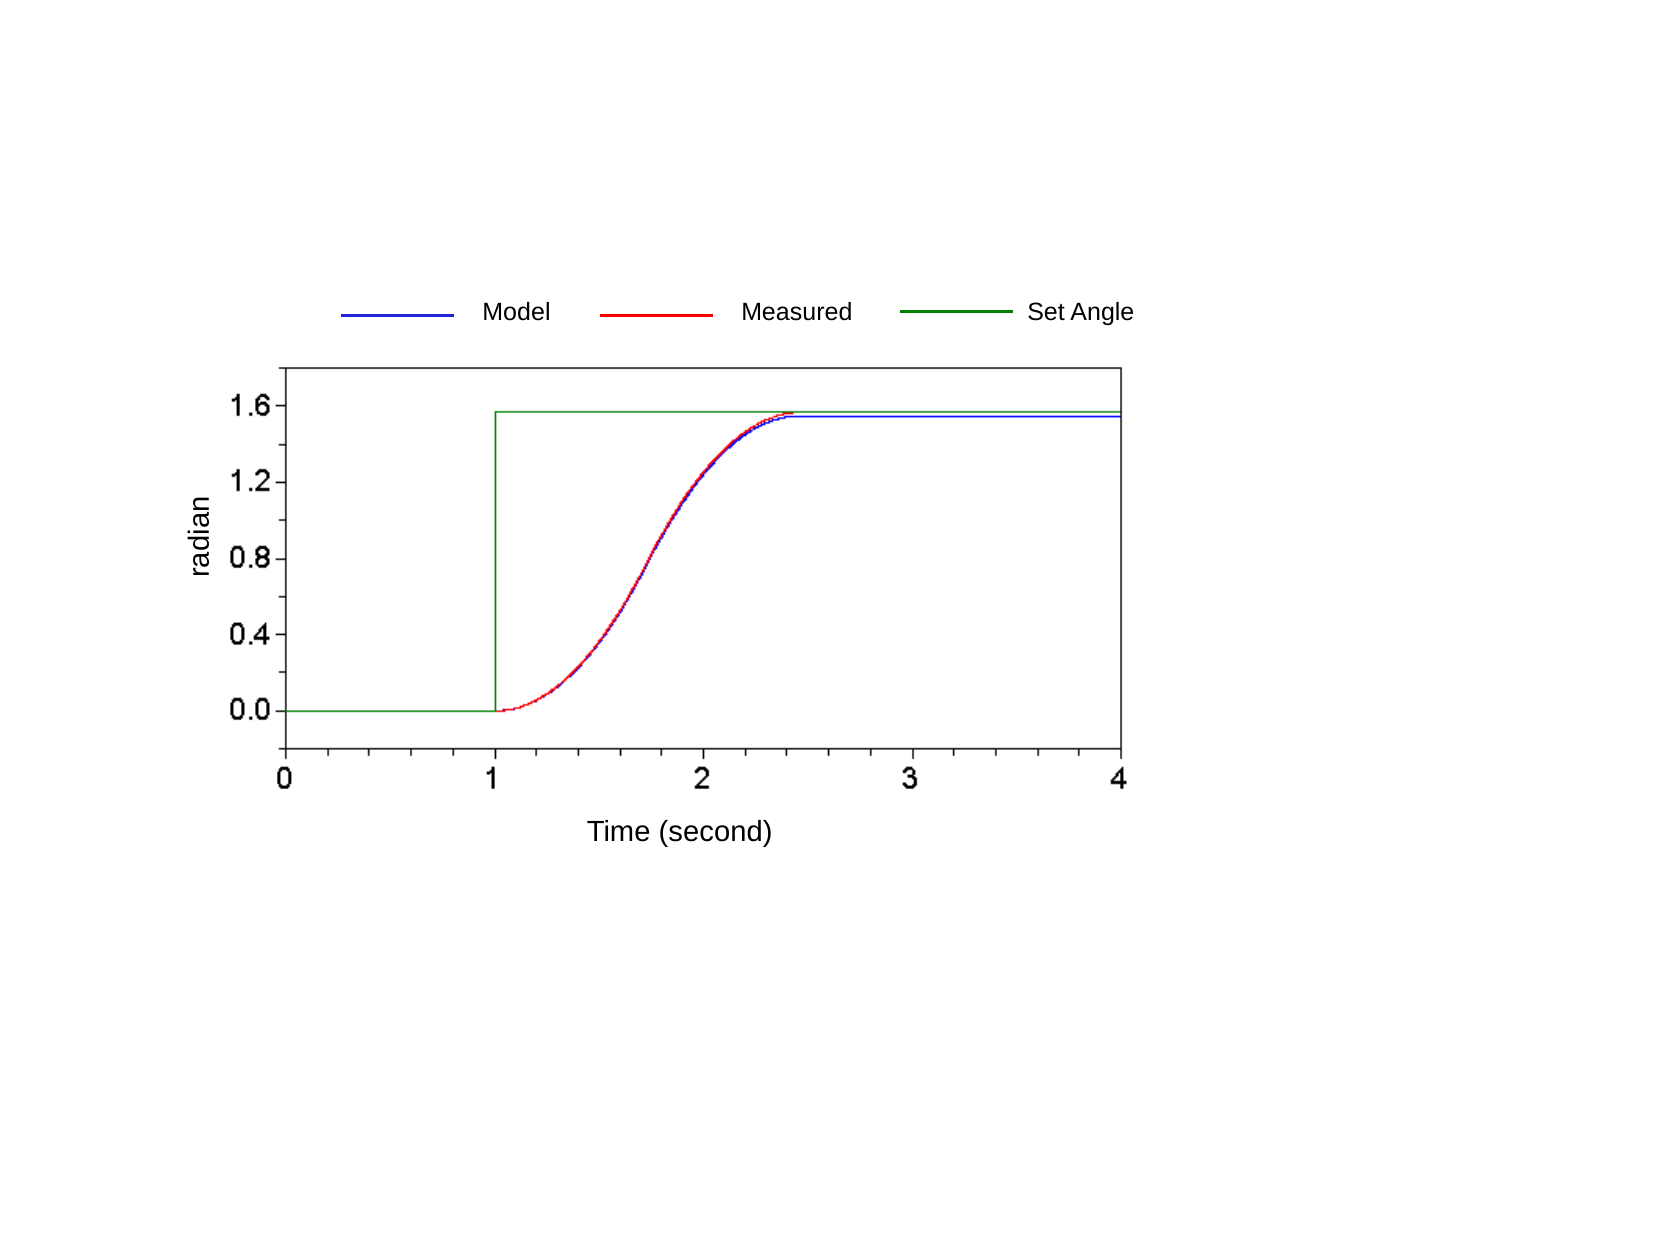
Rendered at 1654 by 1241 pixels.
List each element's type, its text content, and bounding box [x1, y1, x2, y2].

text_box radian [173, 368, 225, 706]
text_box Set Angle [1012, 289, 1187, 333]
text_box Measured [726, 289, 901, 333]
text_box Model [467, 289, 726, 333]
picture [215, 355, 1144, 800]
text_box Time (second) [570, 806, 909, 858]
